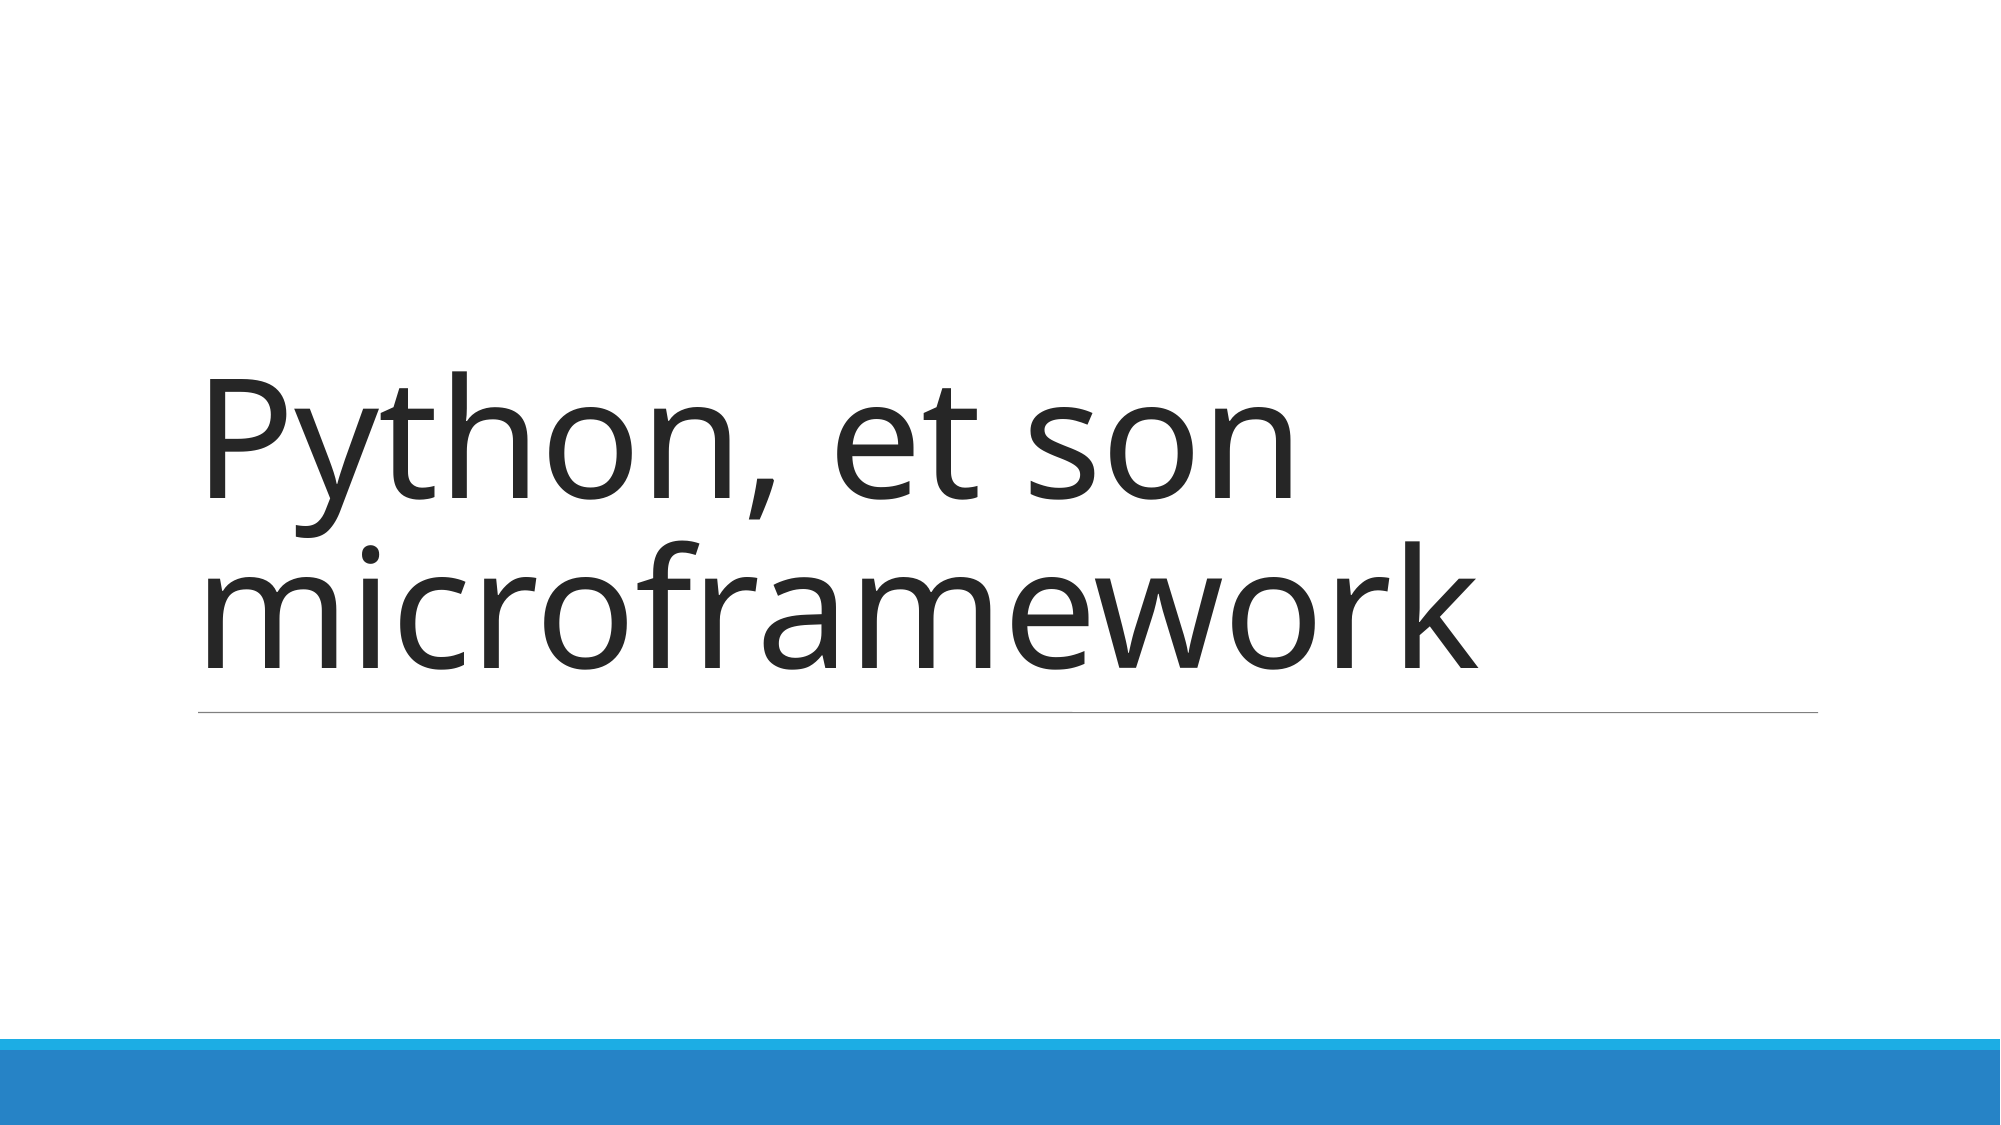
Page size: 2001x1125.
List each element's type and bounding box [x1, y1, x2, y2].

title [180, 124, 1830, 710]
